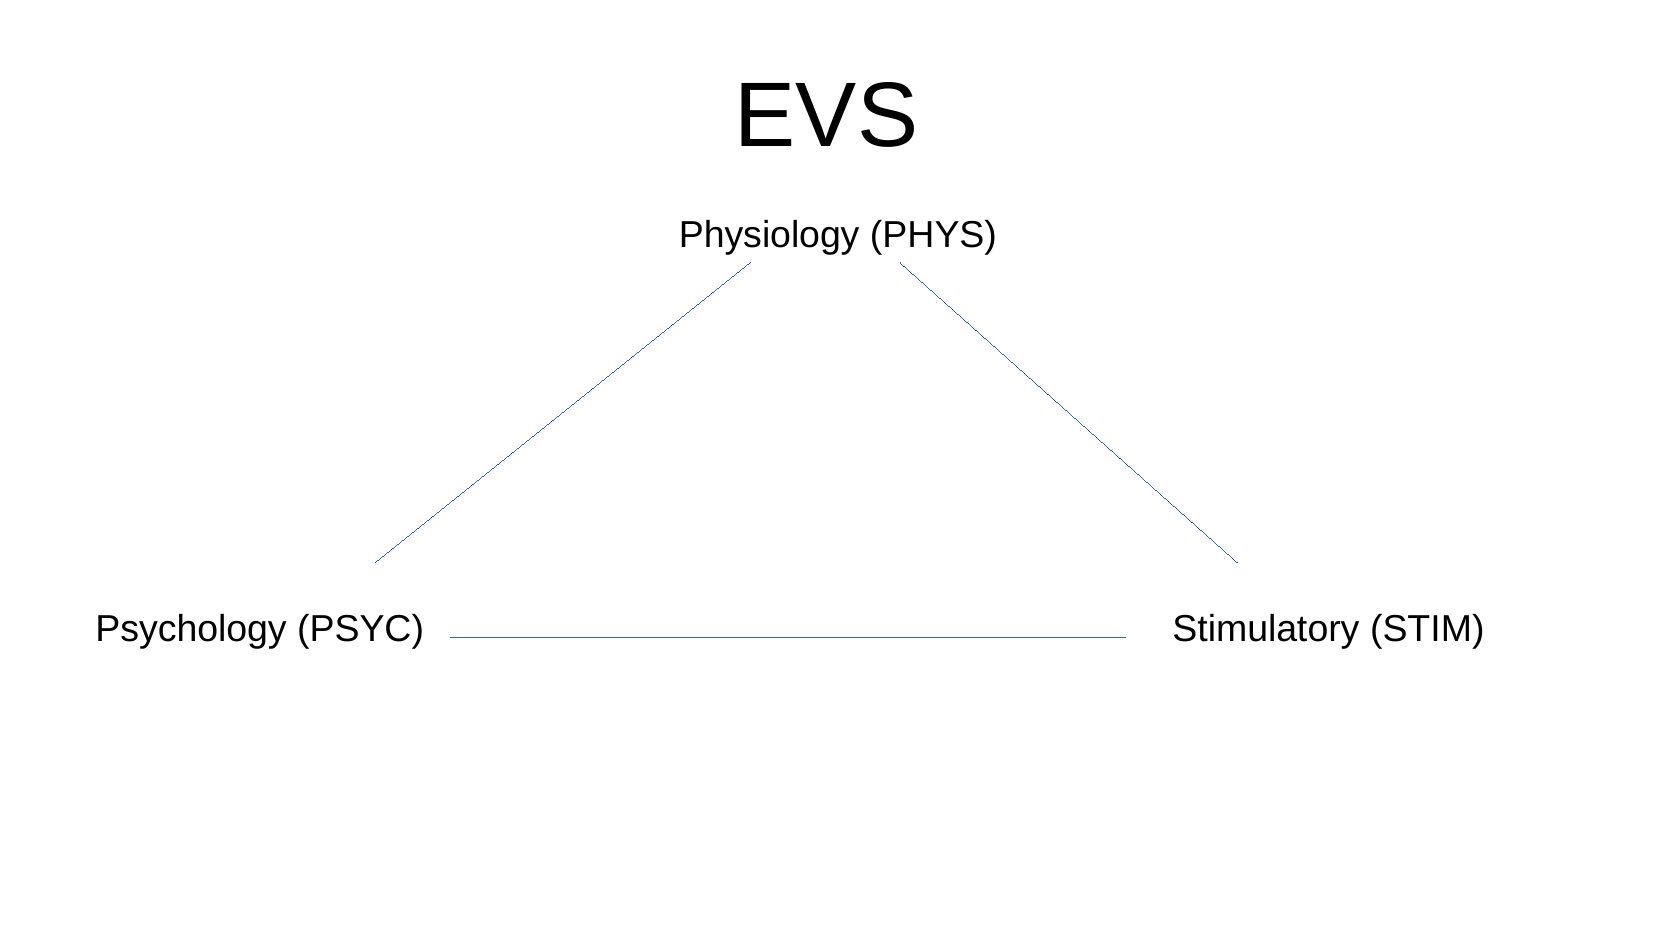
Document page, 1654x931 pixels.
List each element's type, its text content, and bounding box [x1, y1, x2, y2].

text_box Physiology (PHYS) [664, 205, 1013, 263]
text_box Stimulatory (STIM) [1157, 600, 1501, 657]
title EVS [82, 37, 1571, 193]
text_box Psychology (PSYC) [80, 600, 451, 657]
